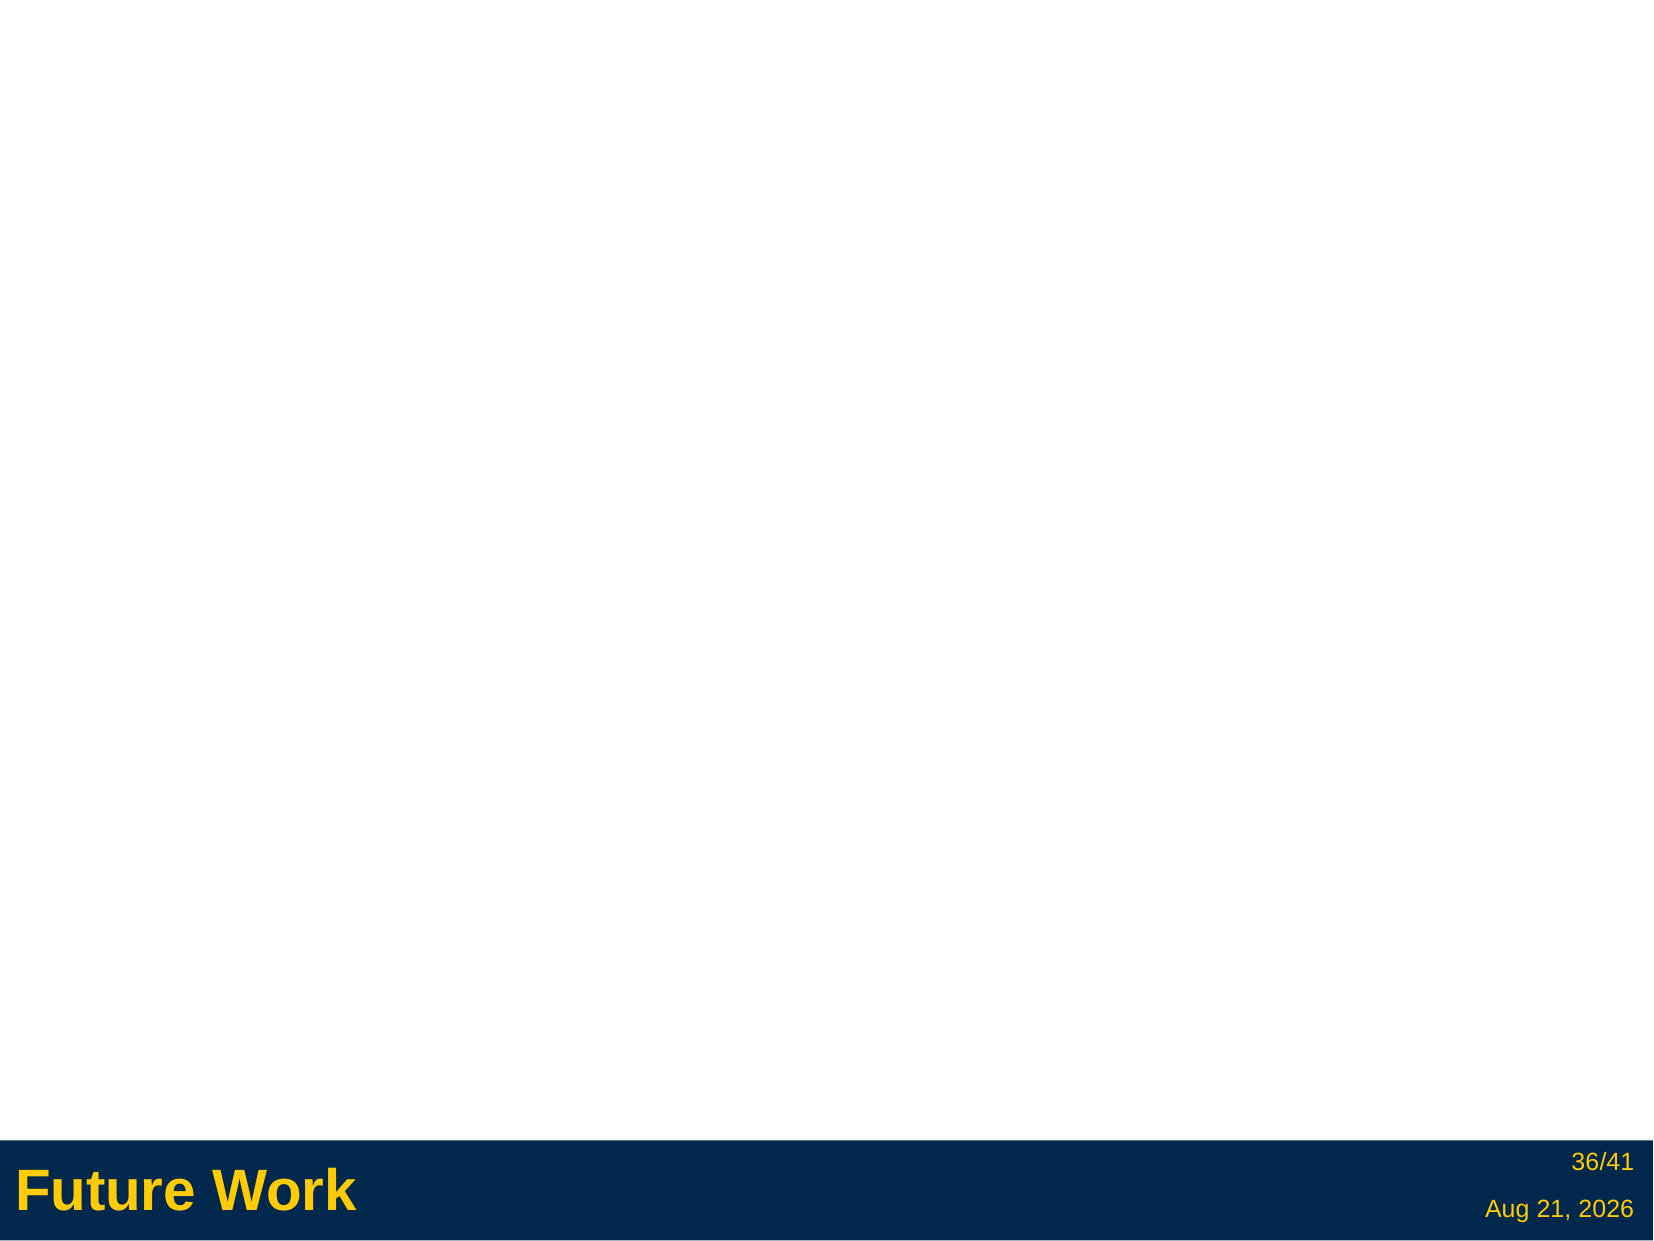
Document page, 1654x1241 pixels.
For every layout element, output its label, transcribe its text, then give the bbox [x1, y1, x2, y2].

title Future Work [14, 1140, 1380, 1241]
